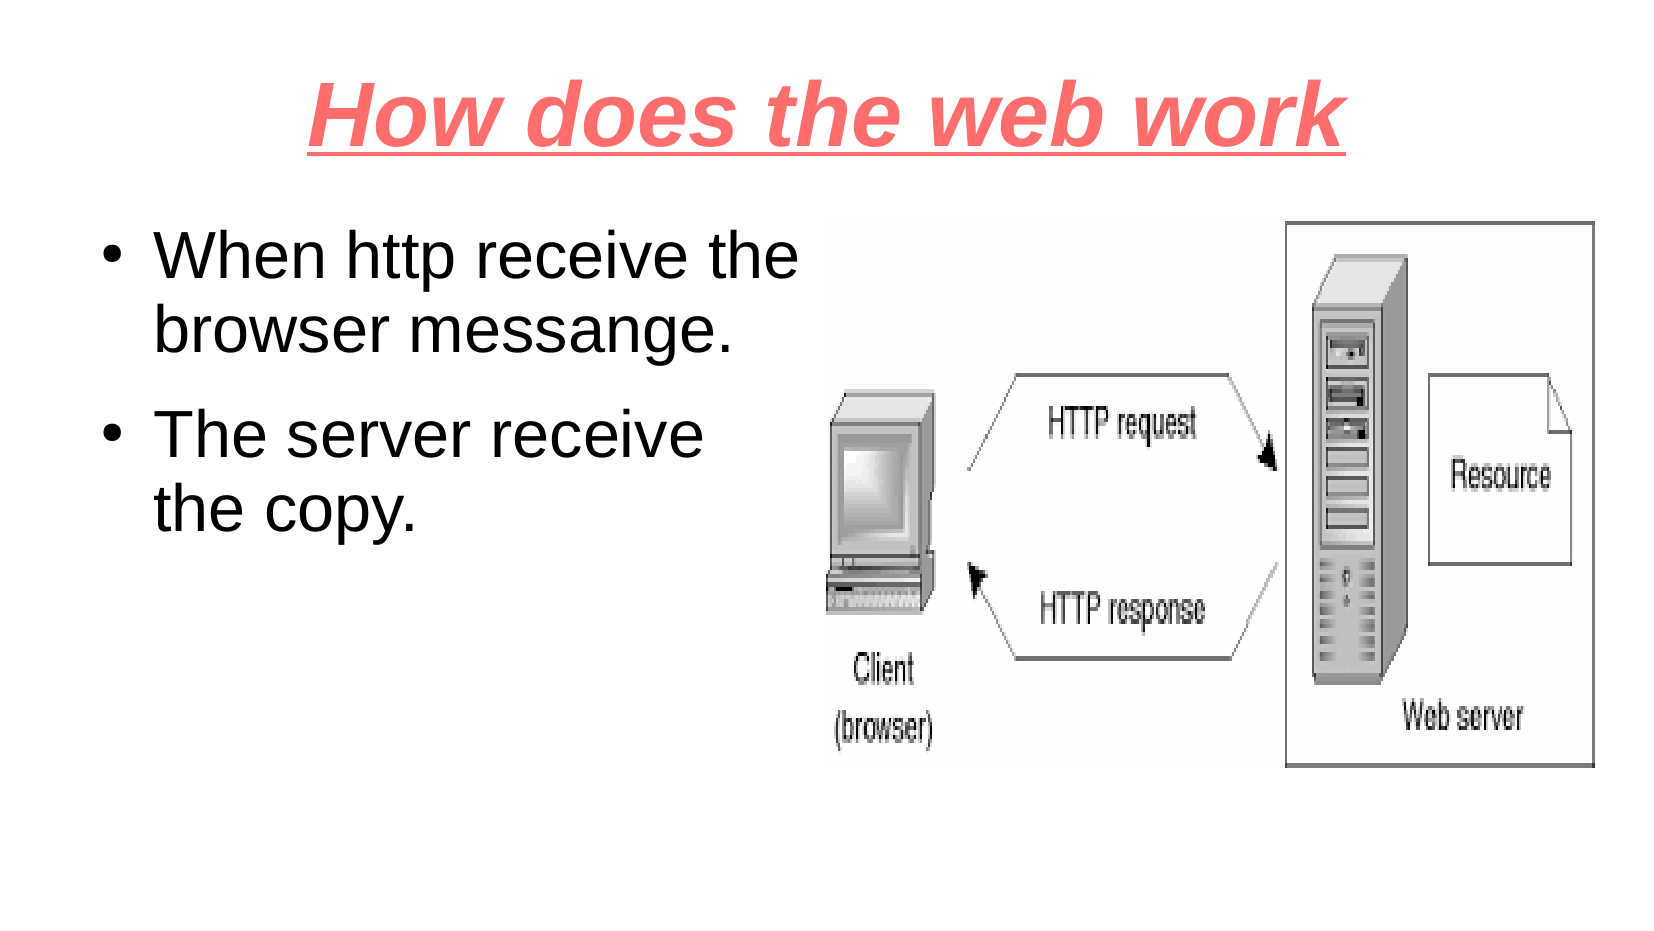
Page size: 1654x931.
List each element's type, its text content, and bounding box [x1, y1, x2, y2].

picture [826, 217, 1595, 768]
title How does the web work [82, 37, 1571, 193]
list When http receive the browser messange. The server receive the copy. [82, 217, 809, 758]
